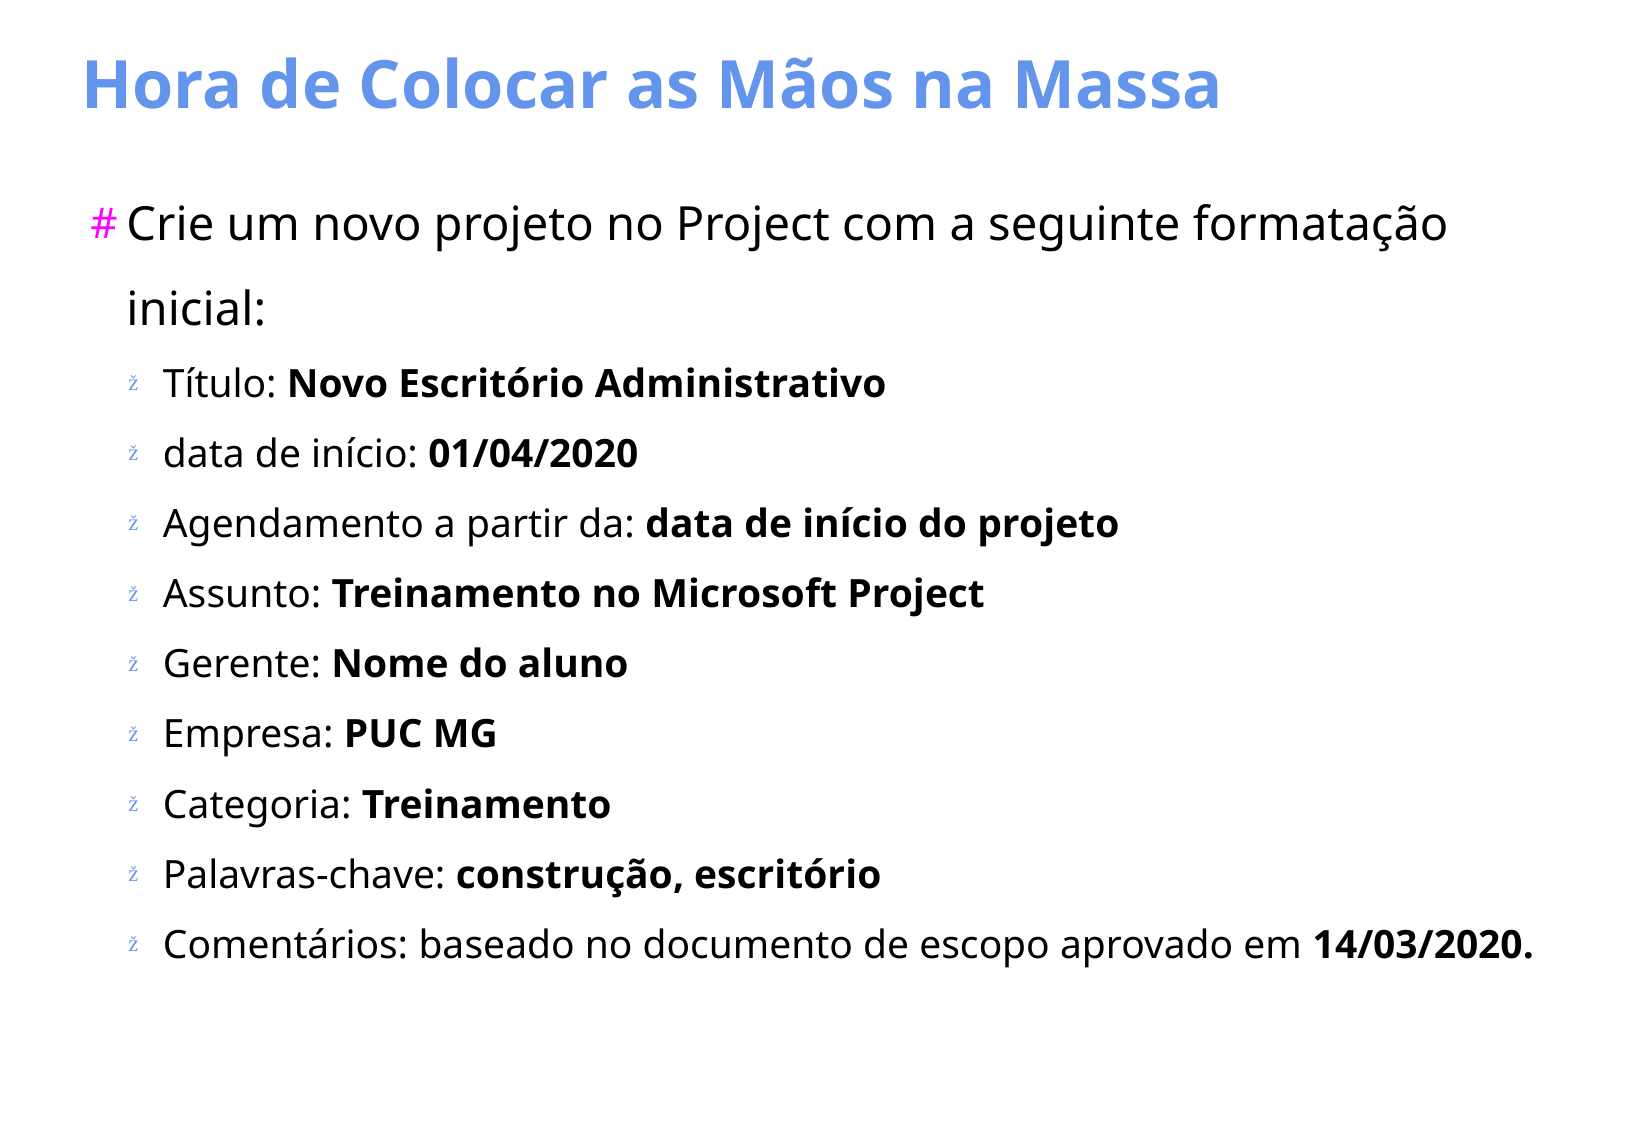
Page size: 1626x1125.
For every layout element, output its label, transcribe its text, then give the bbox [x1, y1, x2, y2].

title Hora de Colocar as Mãos na Massa [81, 41, 1544, 122]
list Crie um novo projeto no Project com a seguinte formatação inicial: Título: Novo Escritório Administrativo data de início: 01/04/2020 Agendamento a partir da: data de início do projeto Assunto: Treinamento no Microsoft Project Gerente: Nome do aluno Empresa: PUC MG Categoria: Treinamento Palavras-chave: construção, escritório Comentários: baseado no documento de escopo aprovado em 14/03/2020. [81, 165, 1544, 1016]
